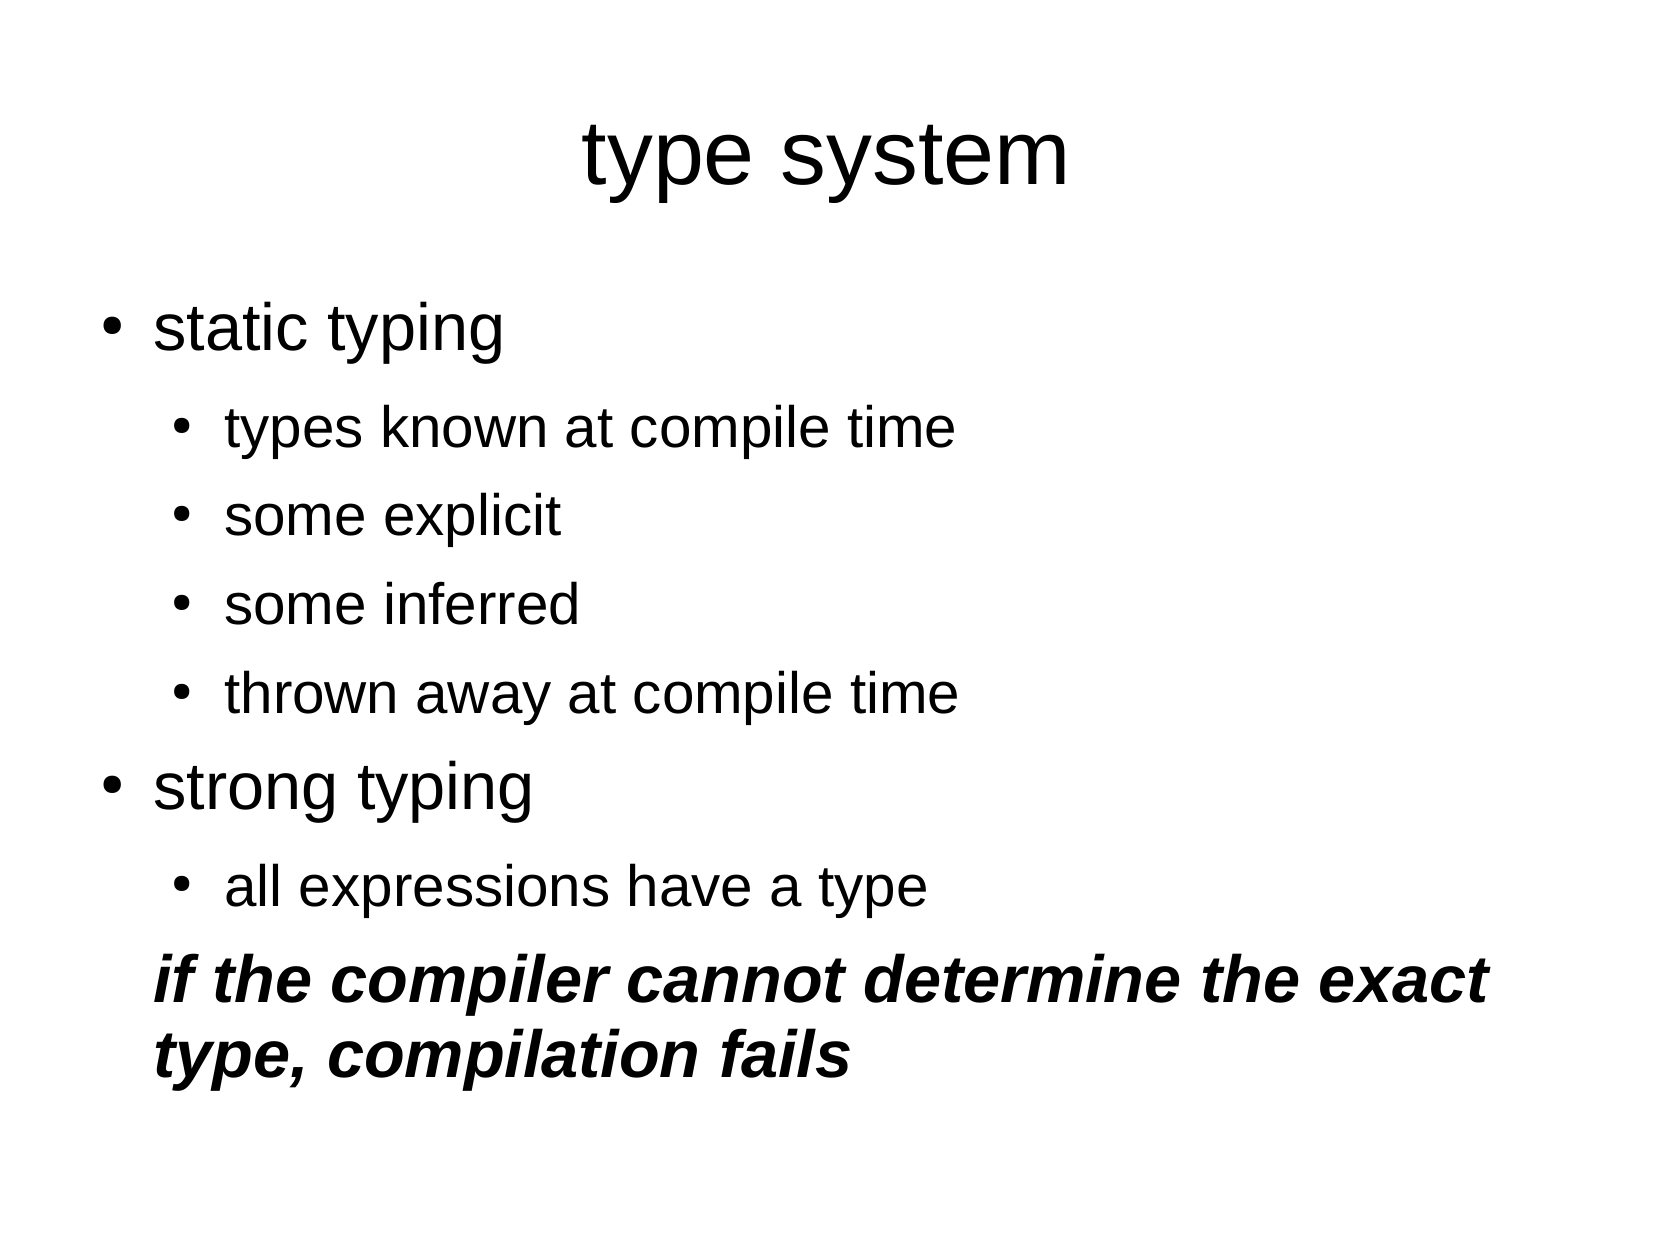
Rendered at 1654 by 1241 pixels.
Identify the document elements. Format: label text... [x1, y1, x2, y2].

title type system [82, 49, 1571, 257]
list static typing types known at compile time some explicit some inferred thrown away at compile time strong typing all expressions have a type if the compiler cannot determine the exact type, compilation fails [82, 290, 1571, 1109]
